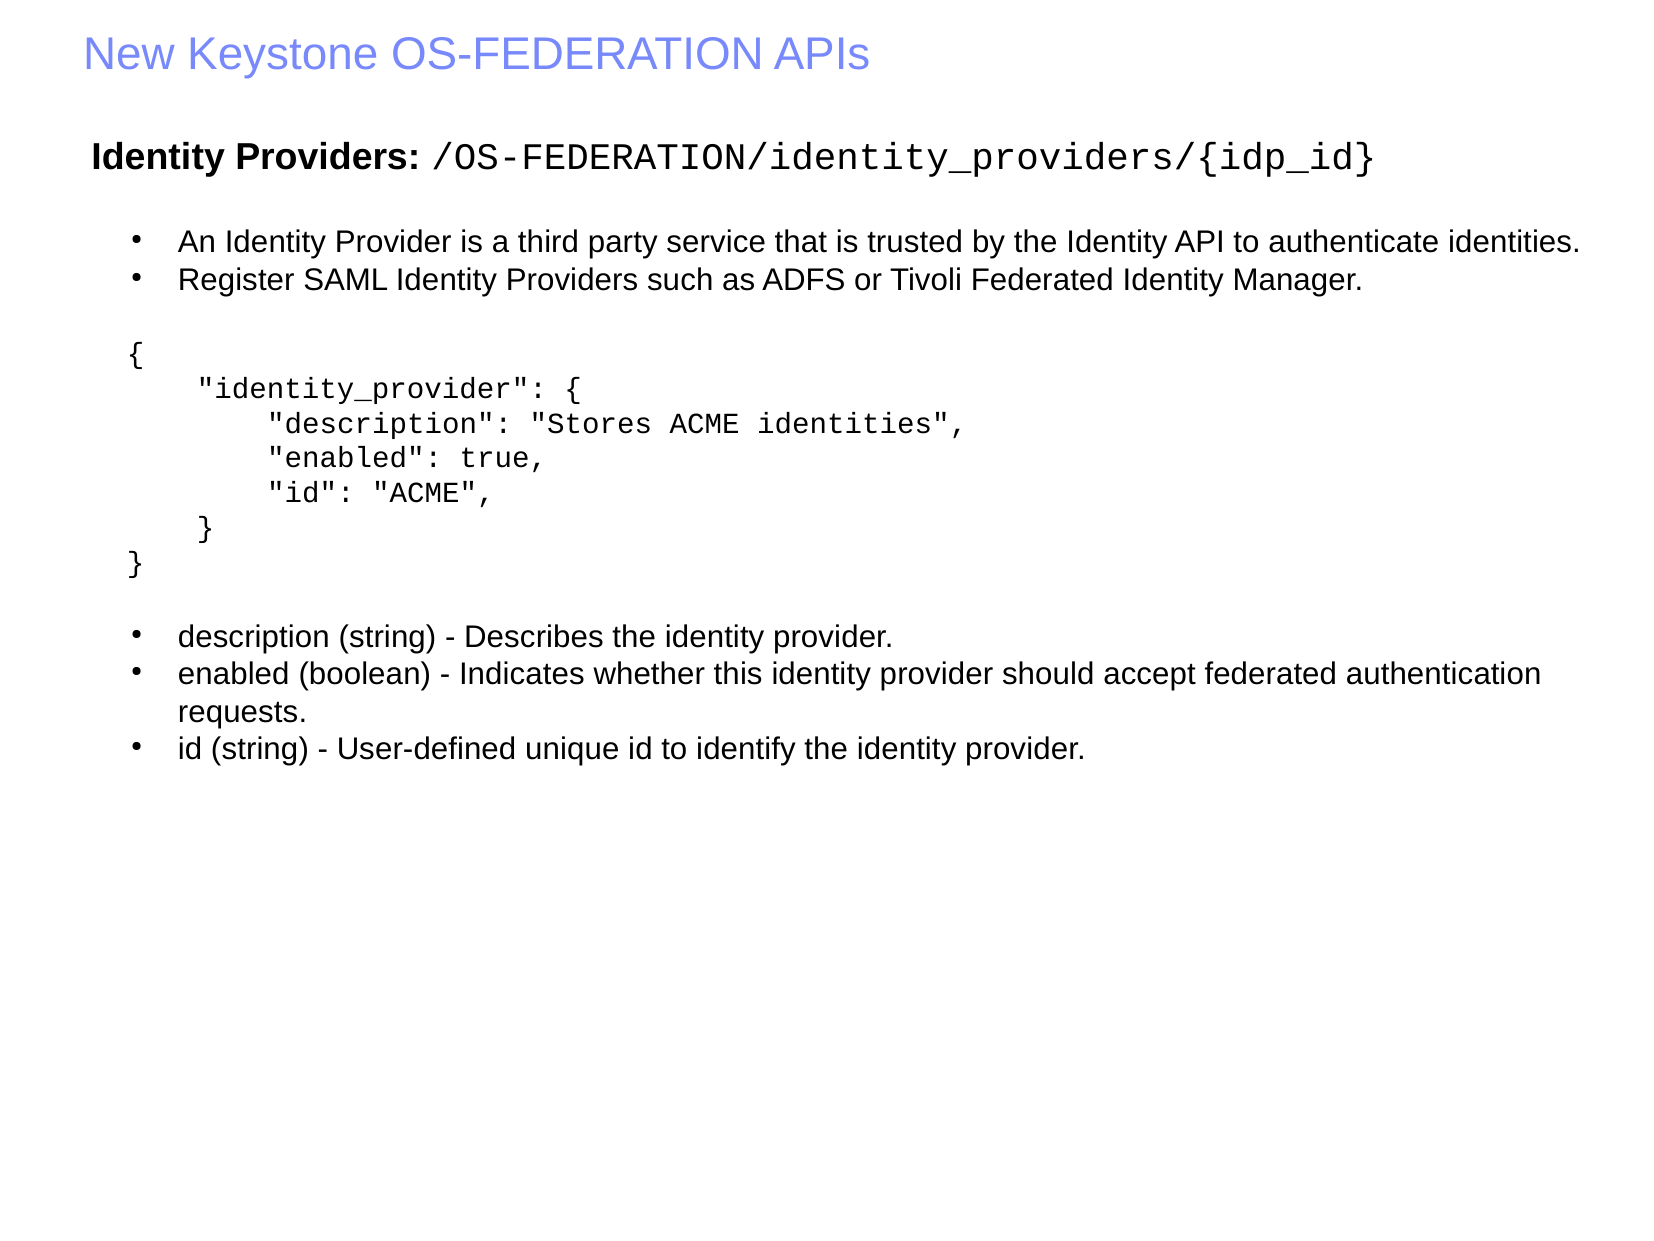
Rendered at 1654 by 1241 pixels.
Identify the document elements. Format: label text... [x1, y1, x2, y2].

text_box Identity Providers: /OS-FEDERATION/identity_providers/{idp_id} An Identity Provider is a third party service that is trusted by the Identity API to authenticate identities. Register SAML Identity Providers such as ADFS or Tivoli Federated Identity Manager. { "identity_provider": { "description": "Stores ACME identities", "enabled": true, "id": "ACME", } } description (string) - Describes the identity provider. enabled (boolean) - Indicates whether this identity provider should accept federated authentication requests. id (string) - User-defined unique id to identify the identity provider. [41, 123, 1613, 812]
text_box New Keystone OS-FEDERATION APIs [32, 22, 1604, 95]
